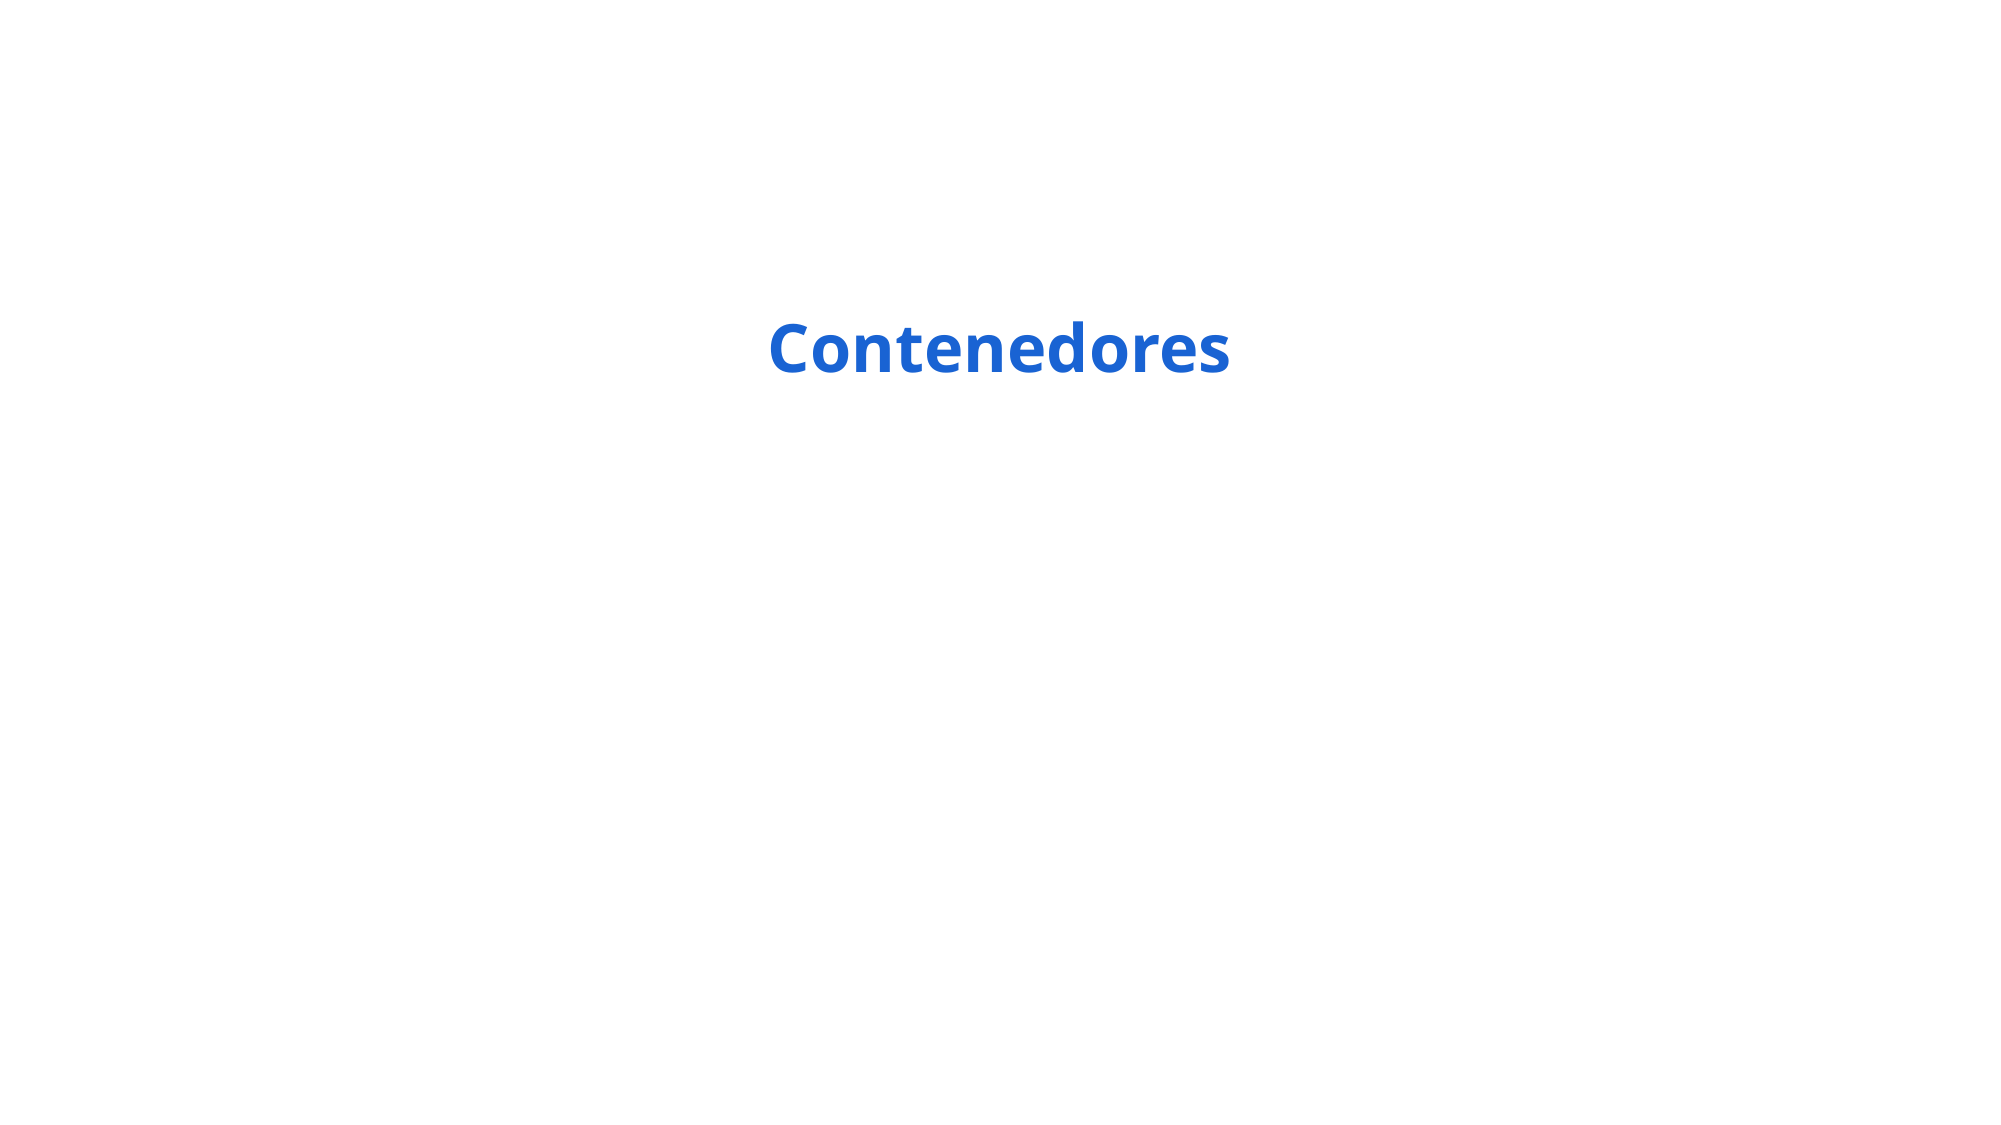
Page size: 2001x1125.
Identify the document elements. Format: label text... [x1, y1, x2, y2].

text_box Contenedores [149, 248, 1851, 485]
